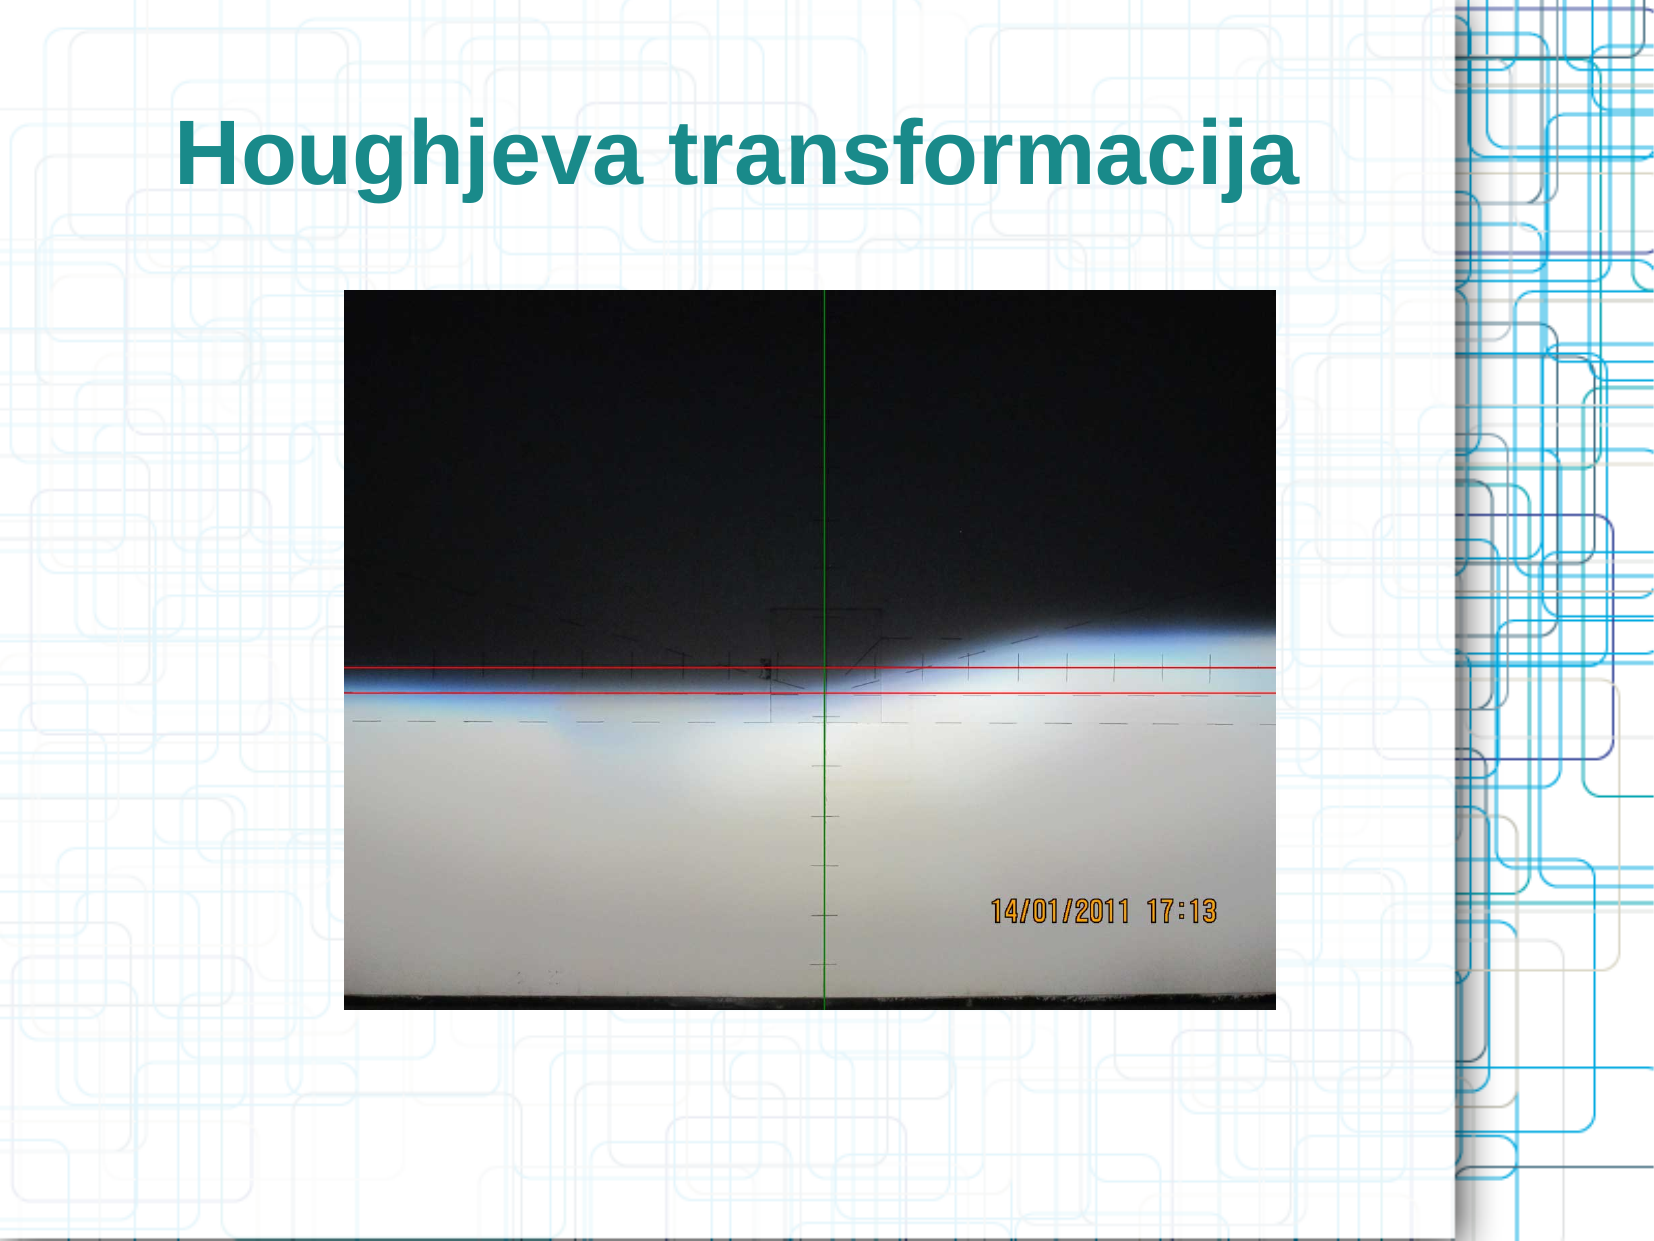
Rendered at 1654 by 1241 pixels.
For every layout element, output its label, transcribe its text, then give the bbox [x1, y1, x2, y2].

picture [0, 0, 1654, 1241]
title Houghjeva transformacija [59, 49, 1418, 257]
